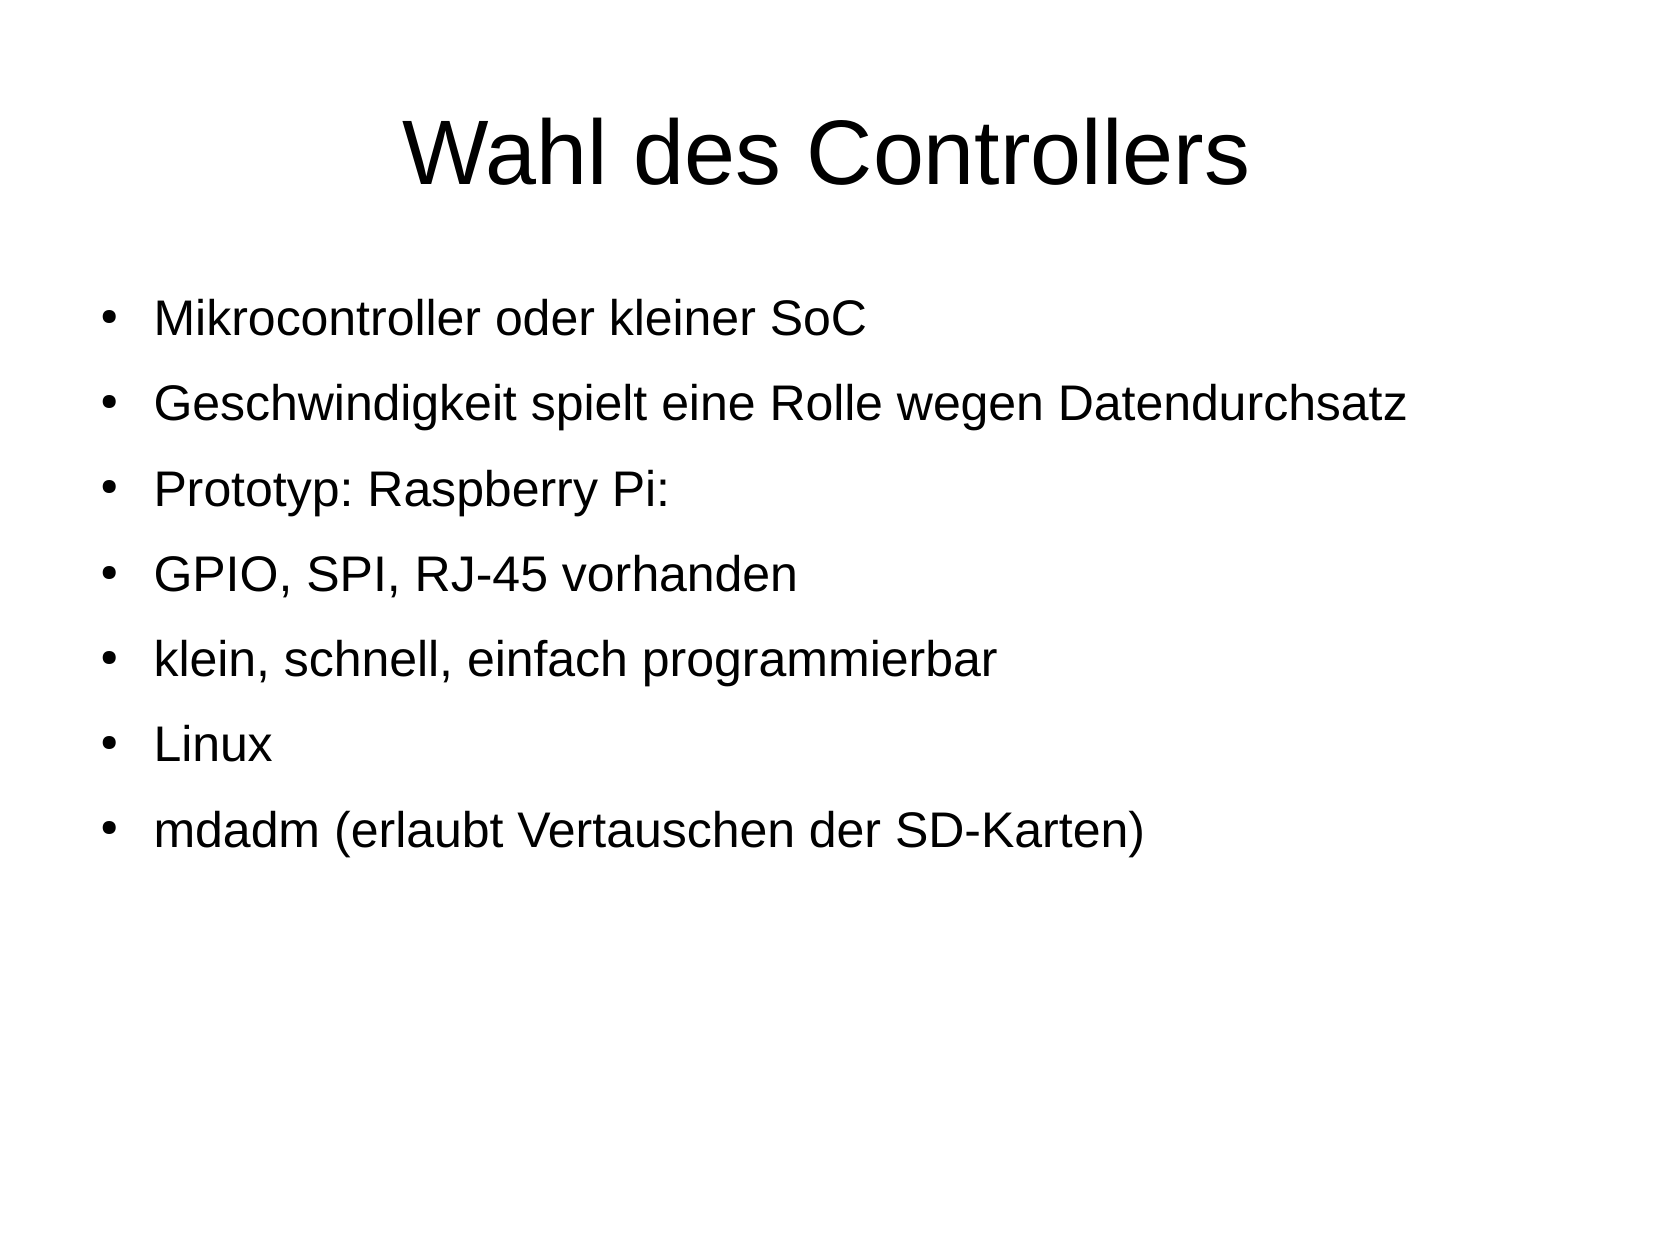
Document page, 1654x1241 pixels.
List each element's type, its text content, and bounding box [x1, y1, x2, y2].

list Mikrocontroller oder kleiner SoC Geschwindigkeit spielt eine Rolle wegen Datendurchsatz Prototyp: Raspberry Pi: GPIO, SPI, RJ-45 vorhanden klein, schnell, einfach programmierbar Linux mdadm (erlaubt Vertauschen der SD-Karten) [82, 290, 1571, 1010]
title Wahl des Controllers [82, 49, 1571, 257]
